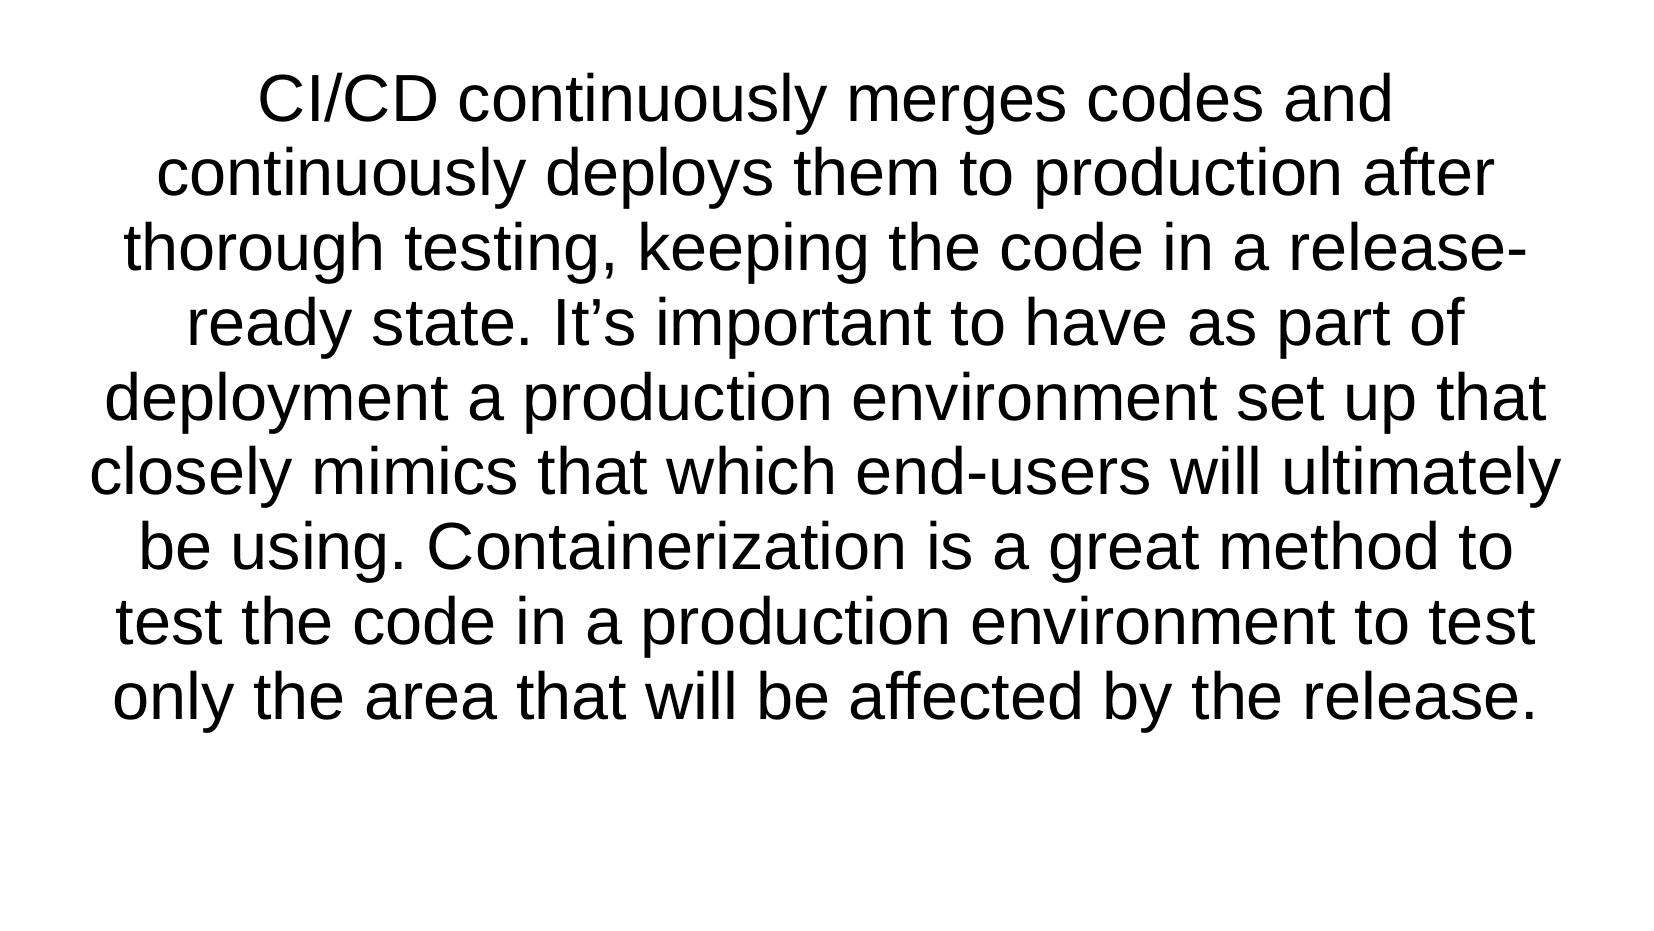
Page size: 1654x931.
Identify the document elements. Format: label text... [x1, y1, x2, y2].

subtitle CI/CD continuously merges codes and continuously deploys them to production after thorough testing, keeping the code in a release-ready state. It’s important to have as part of deployment a production environment set up that closely mimics that which end-users will ultimately be using. Containerization is a great method to test the code in a production environment to test only the area that will be affected by the release. [82, 37, 1571, 757]
